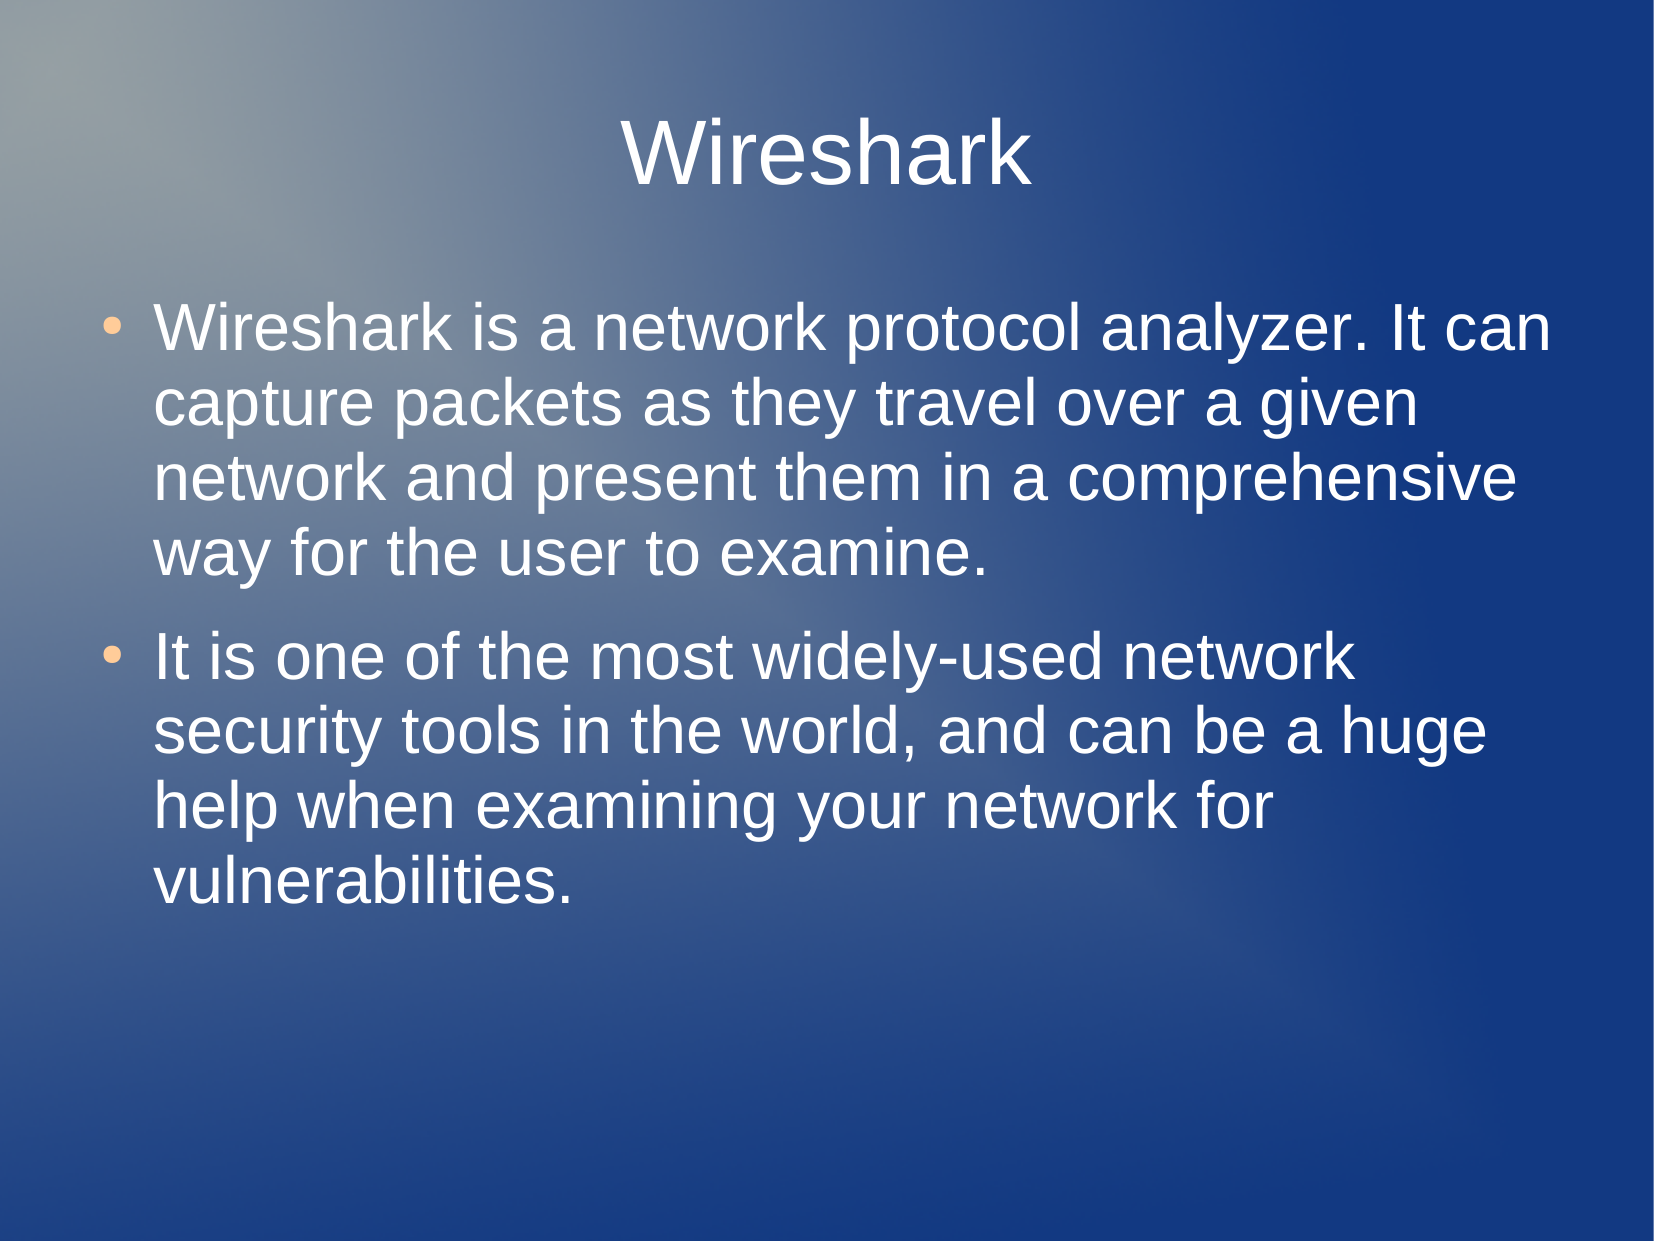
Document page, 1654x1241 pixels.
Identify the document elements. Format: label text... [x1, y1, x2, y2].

picture [0, 0, 1654, 1241]
title Wireshark [82, 49, 1571, 257]
list Wireshark is a network protocol analyzer. It can capture packets as they travel over a given network and present them in a comprehensive way for the user to examine. It is one of the most widely-used network security tools in the world, and can be a huge help when examining your network for vulnerabilities. [82, 290, 1571, 1109]
